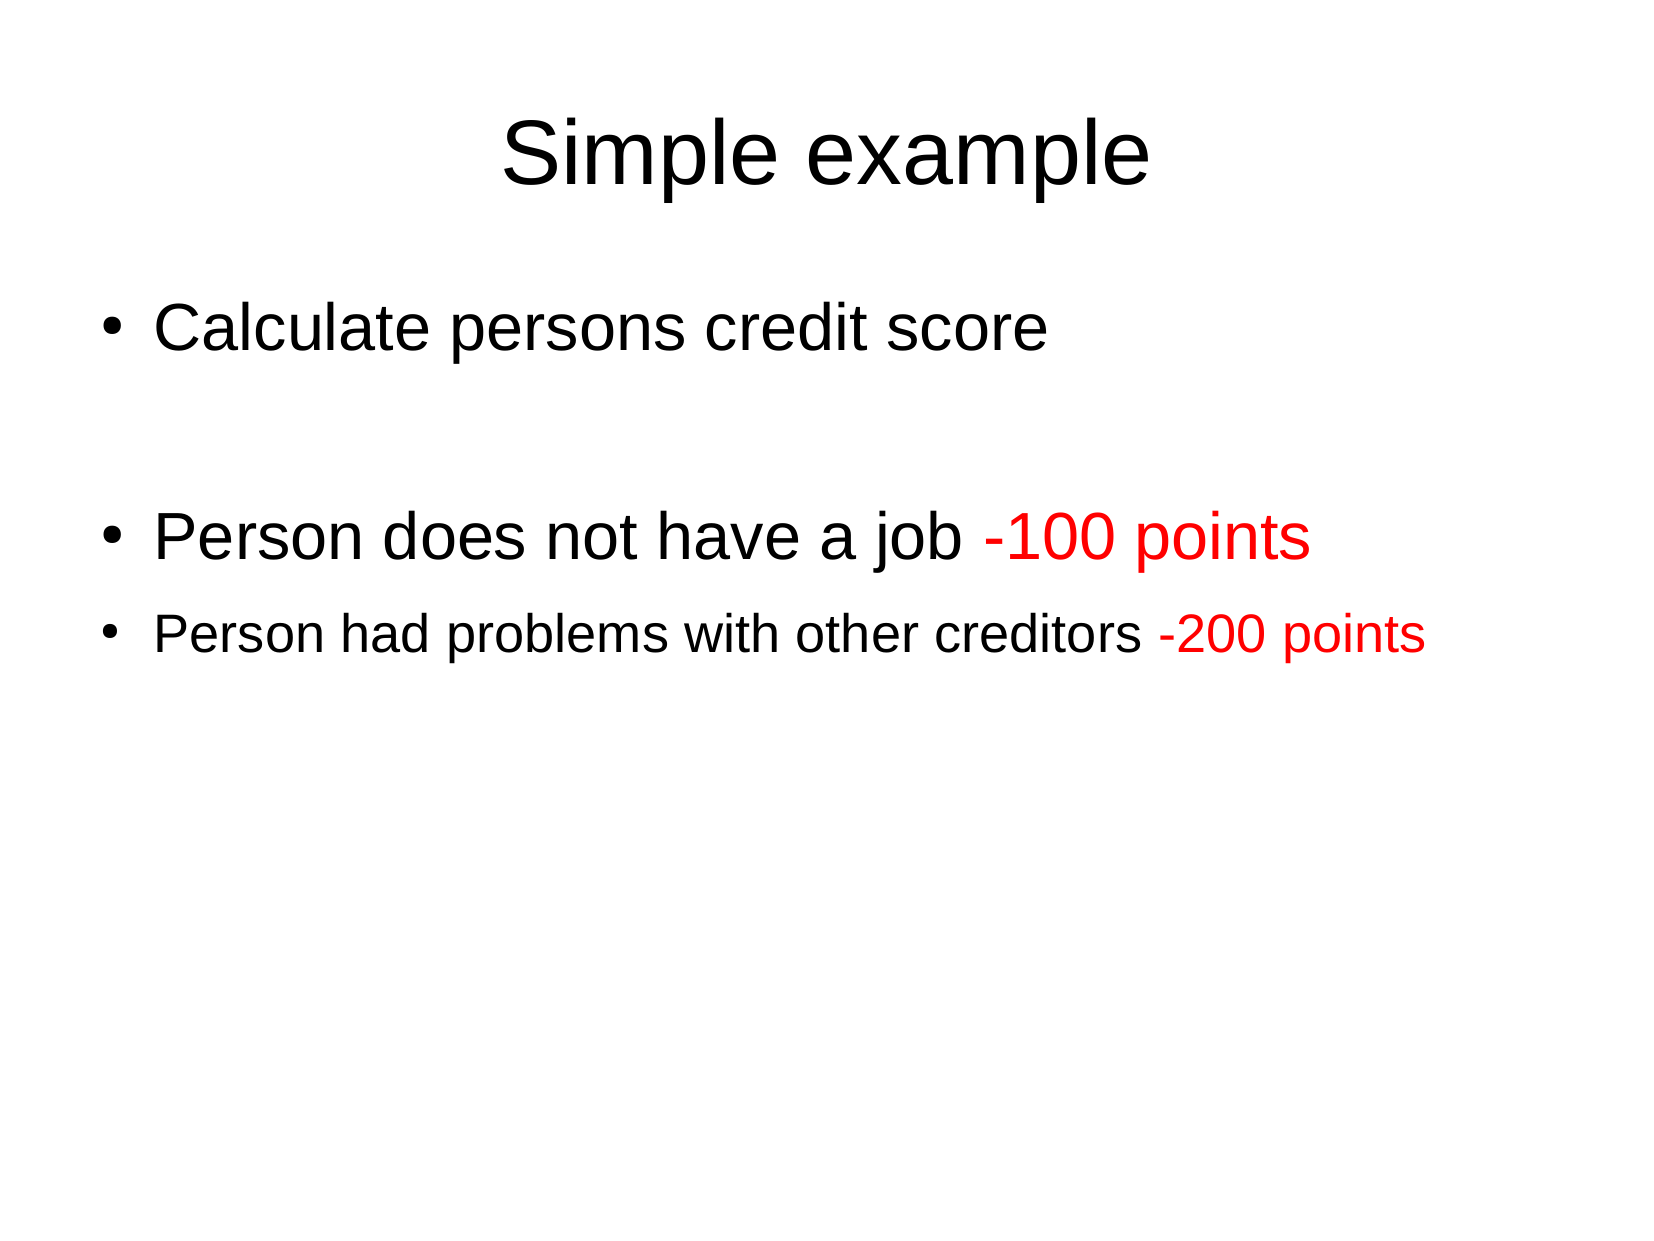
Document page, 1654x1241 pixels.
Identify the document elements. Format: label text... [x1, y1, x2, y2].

list Calculate persons credit score Person does not have a job -100 points Person had problems with other creditors -200 points [82, 290, 1571, 1010]
title Simple example [82, 49, 1571, 257]
